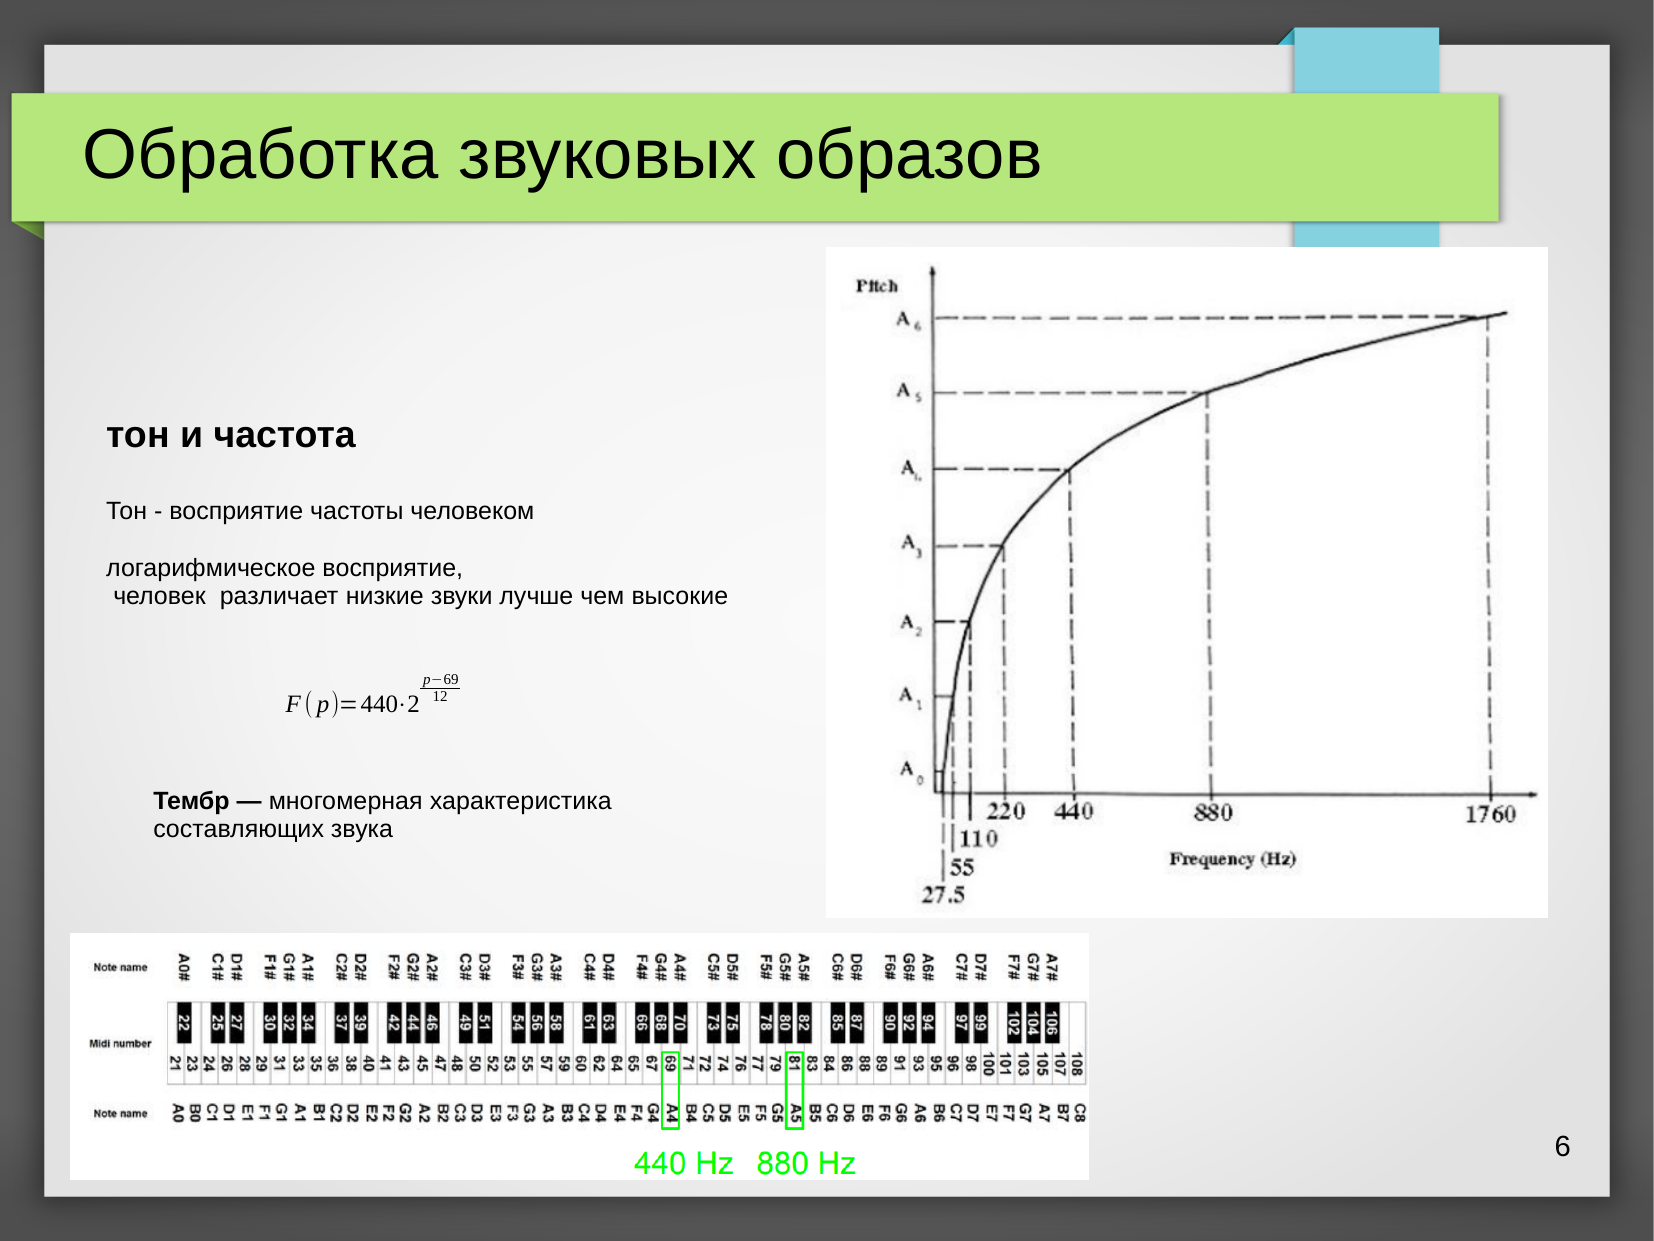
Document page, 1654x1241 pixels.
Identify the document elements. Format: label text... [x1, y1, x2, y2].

text_box Тембр — многомерная характеристика составляющих звука [138, 779, 686, 863]
title Обработка звуковых образов [82, 114, 1406, 194]
text_box тон и частота Тон - восприятие частоты человеком логарифмическое восприятие, человек различает низкие звуки лучше чем высокие [106, 413, 804, 626]
chart [284, 670, 461, 721]
picture [0, 0, 1654, 1241]
